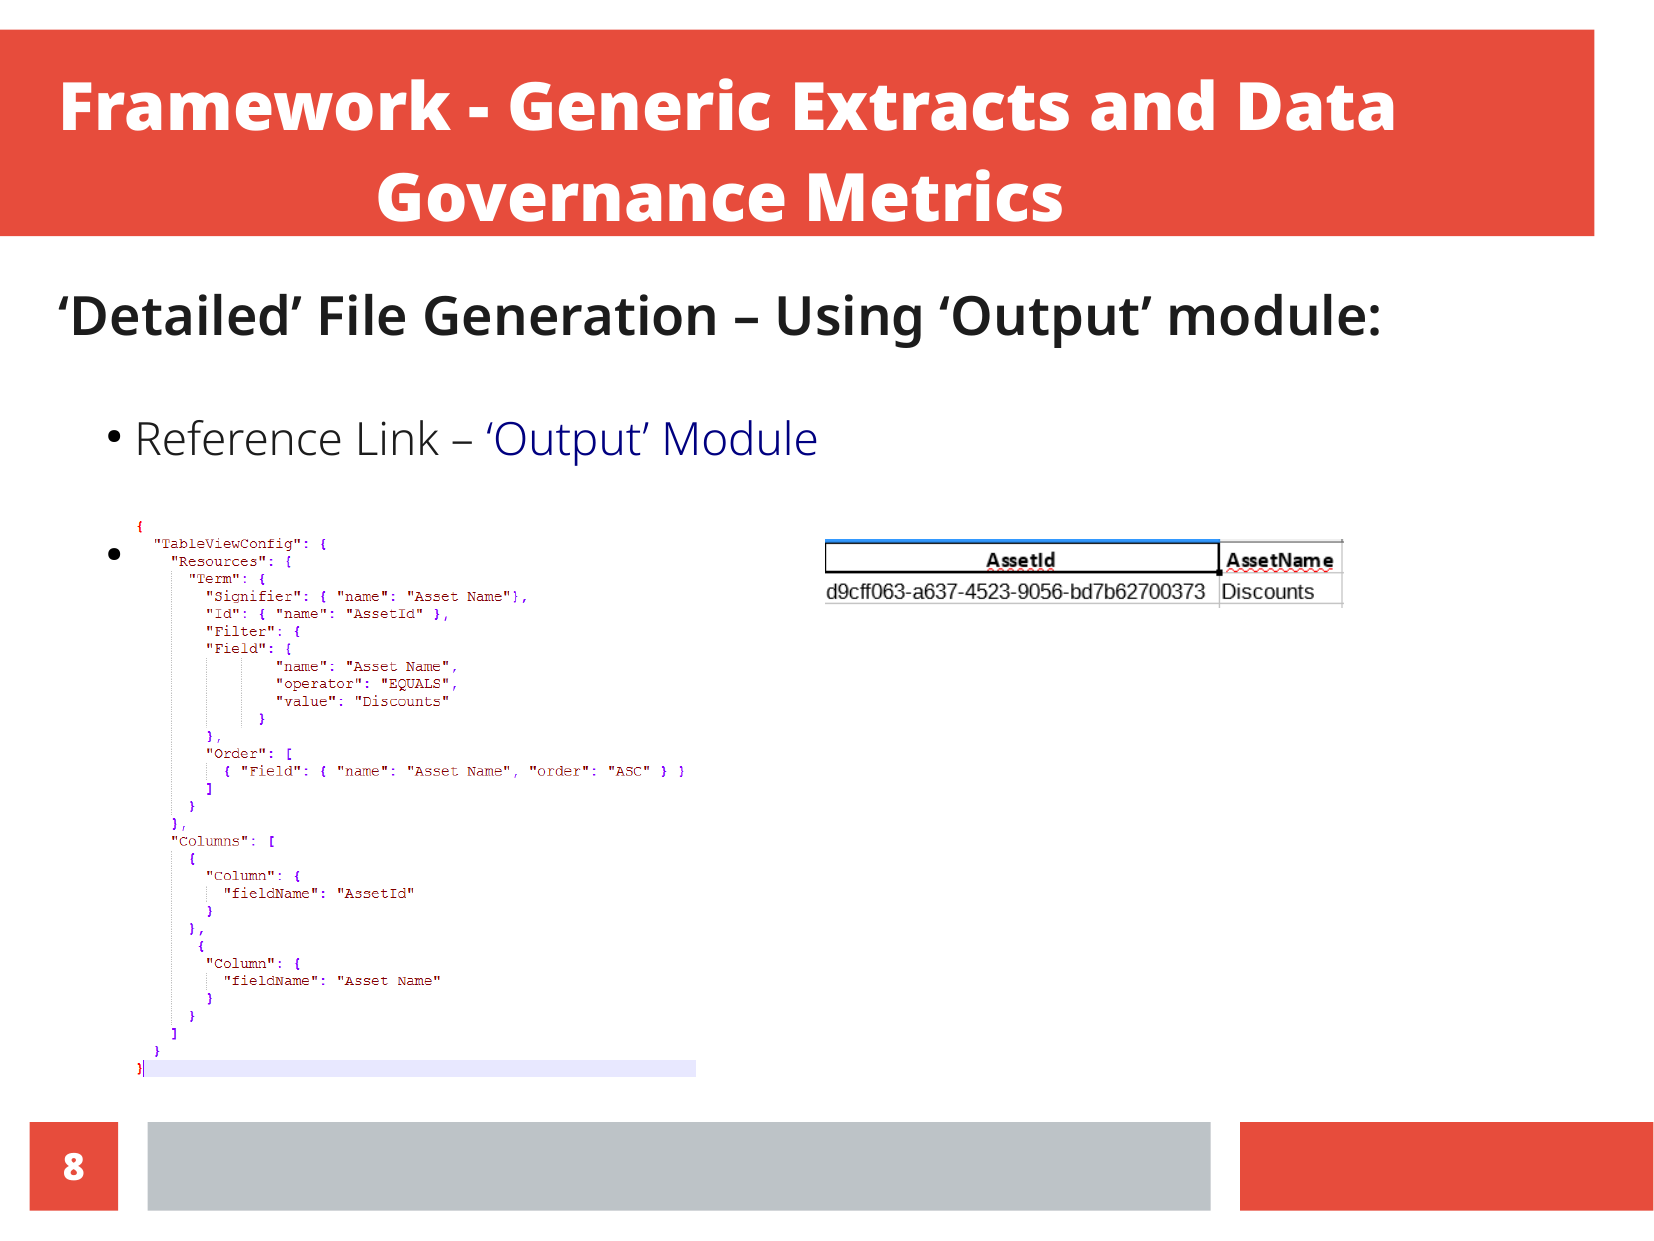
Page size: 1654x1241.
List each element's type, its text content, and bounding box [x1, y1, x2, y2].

list ‘Detailed’ File Generation – Using ‘Output’ module: Reference Link – ‘Output’ Module [59, 277, 1565, 1046]
picture [135, 519, 696, 1096]
picture [825, 539, 1344, 608]
title Framework - Generic Extracts and Data Governance Metrics [59, 59, 1595, 207]
